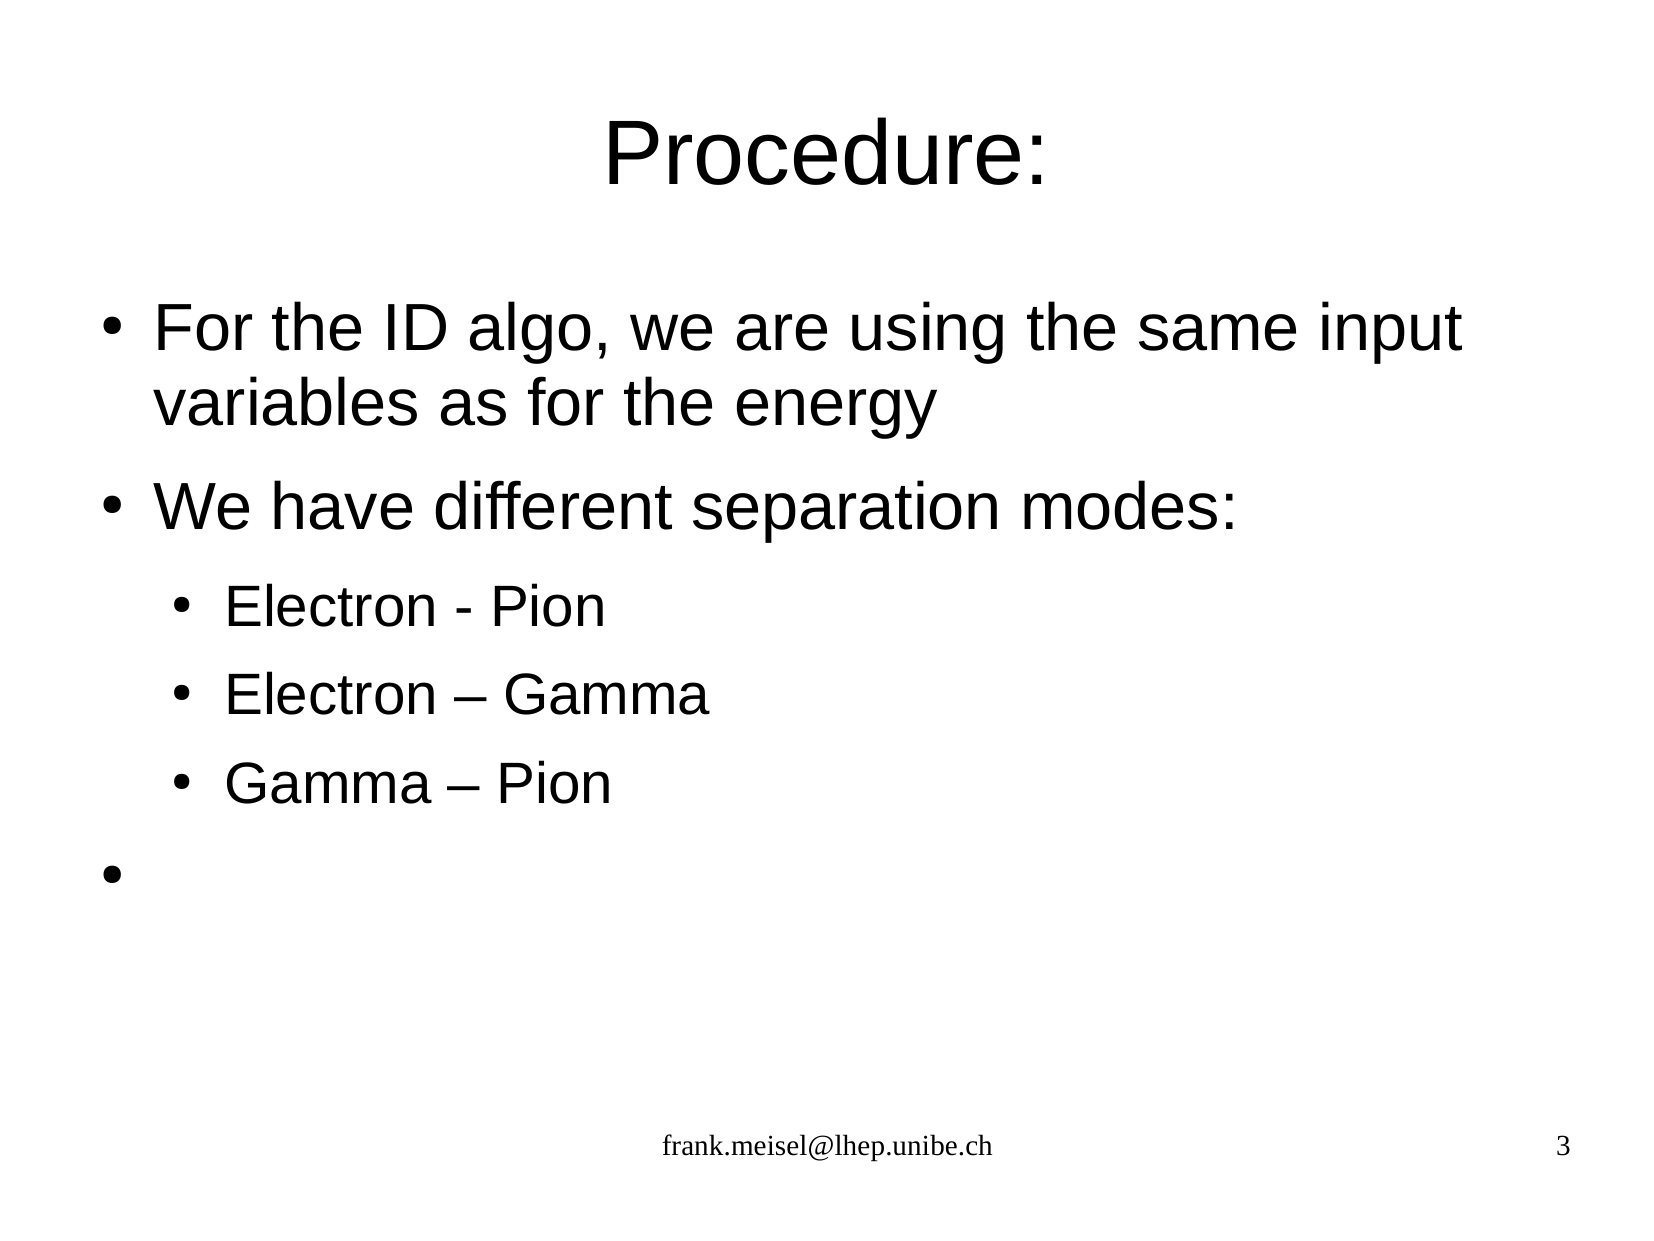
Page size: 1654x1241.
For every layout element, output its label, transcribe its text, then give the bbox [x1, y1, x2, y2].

title Procedure: [82, 49, 1571, 257]
list For the ID algo, we are using the same input variables as for the energy We have different separation modes: Electron - Pion Electron – Gamma Gamma – Pion [82, 290, 1571, 1109]
